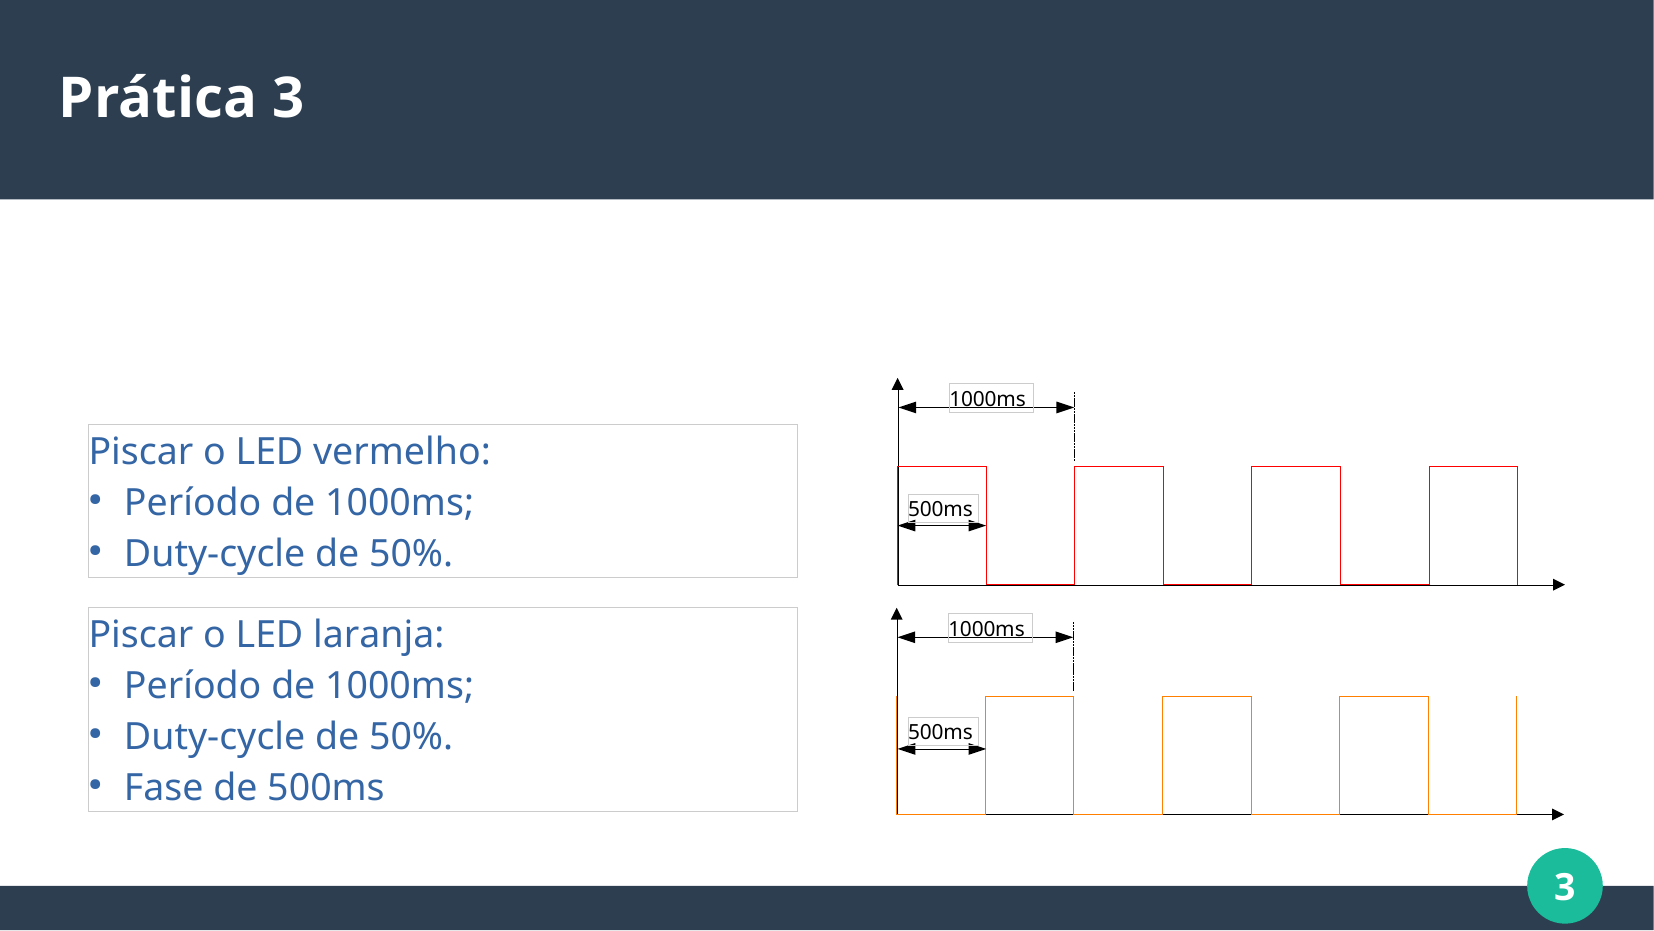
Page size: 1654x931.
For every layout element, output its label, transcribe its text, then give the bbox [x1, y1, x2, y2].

text_box 1000ms [948, 613, 1033, 639]
text_box 1000ms [949, 383, 1034, 409]
text_box Piscar o LED laranja: Período de 1000ms; Duty-cycle de 50%. Fase de 500ms [88, 607, 798, 782]
text_box Piscar o LED vermelho: Período de 1000ms; Duty-cycle de 50%. [88, 424, 798, 556]
title Prática 3 [59, 37, 1595, 155]
text_box 500ms [908, 494, 979, 519]
text_box 500ms [908, 717, 979, 742]
